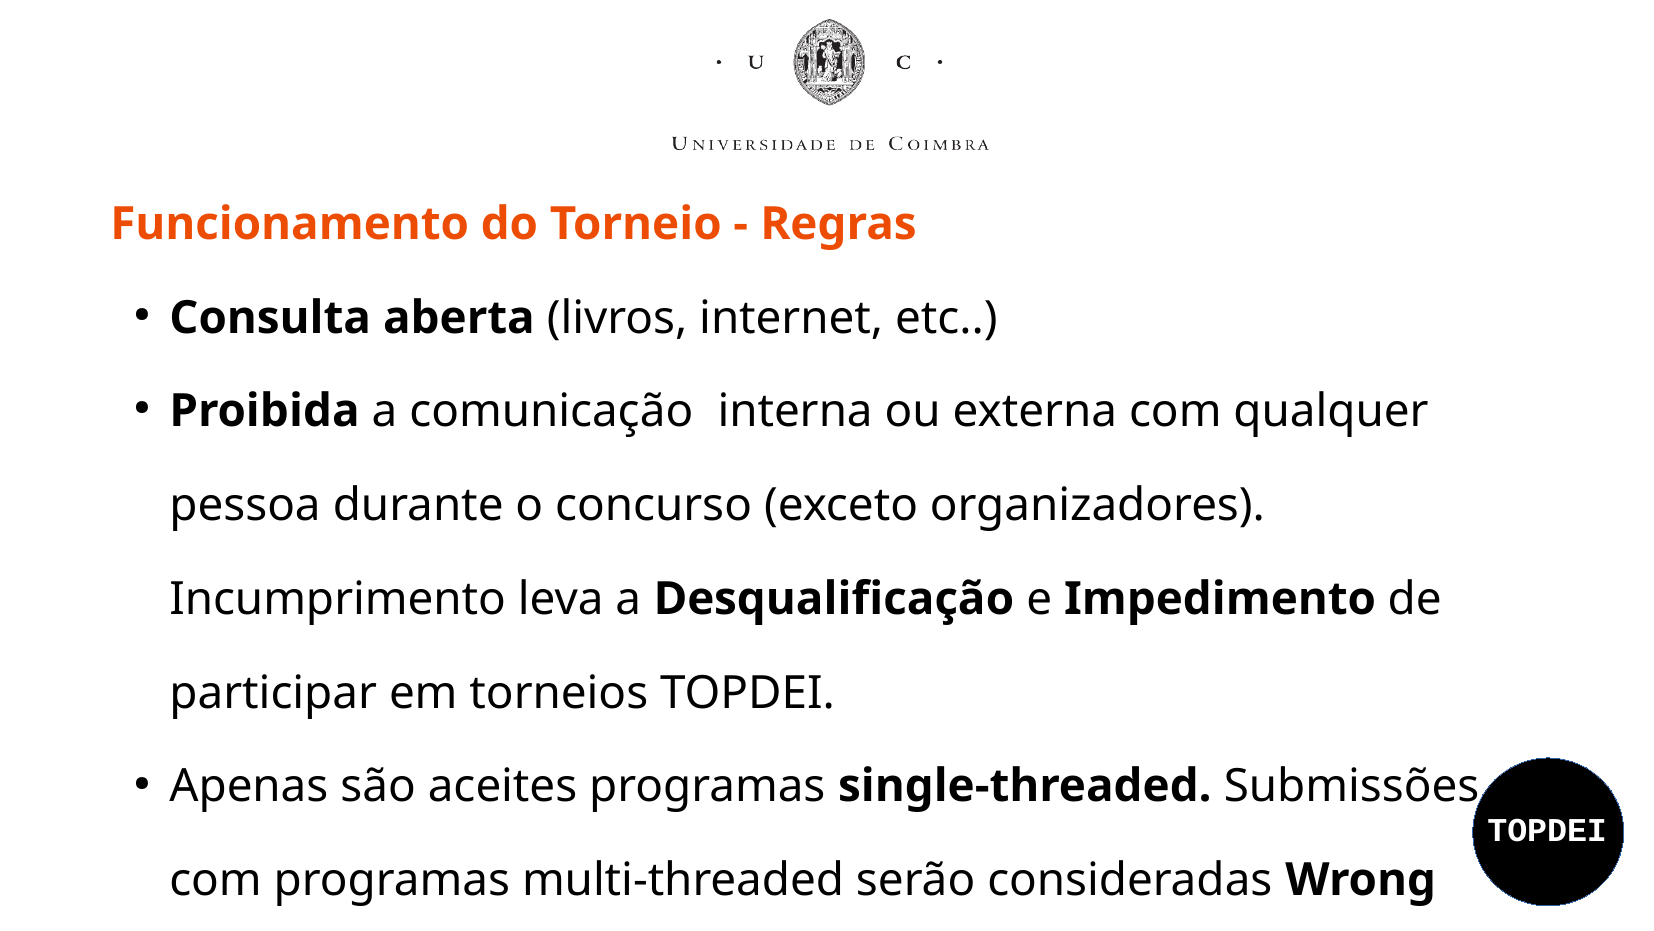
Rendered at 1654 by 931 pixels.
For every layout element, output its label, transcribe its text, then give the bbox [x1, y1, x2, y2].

text_box TOPDEI [1472, 806, 1628, 871]
text_box [1477, 757, 1620, 806]
text_box [1484, 871, 1613, 906]
text_box Funcionamento do Torneio - Regras Consulta aberta (livros, internet, etc..) Proibida a comunicação interna ou externa com qualquer pessoa durante o concurso (exceto organizadores). Incumprimento leva a Desqualificação e Impedimento de participar em torneios TOPDEI. Apenas são aceites programas single-threaded. Submissões com programas multi-threaded serão consideradas Wrong Answer. [95, 182, 1576, 931]
picture [641, 0, 1013, 200]
